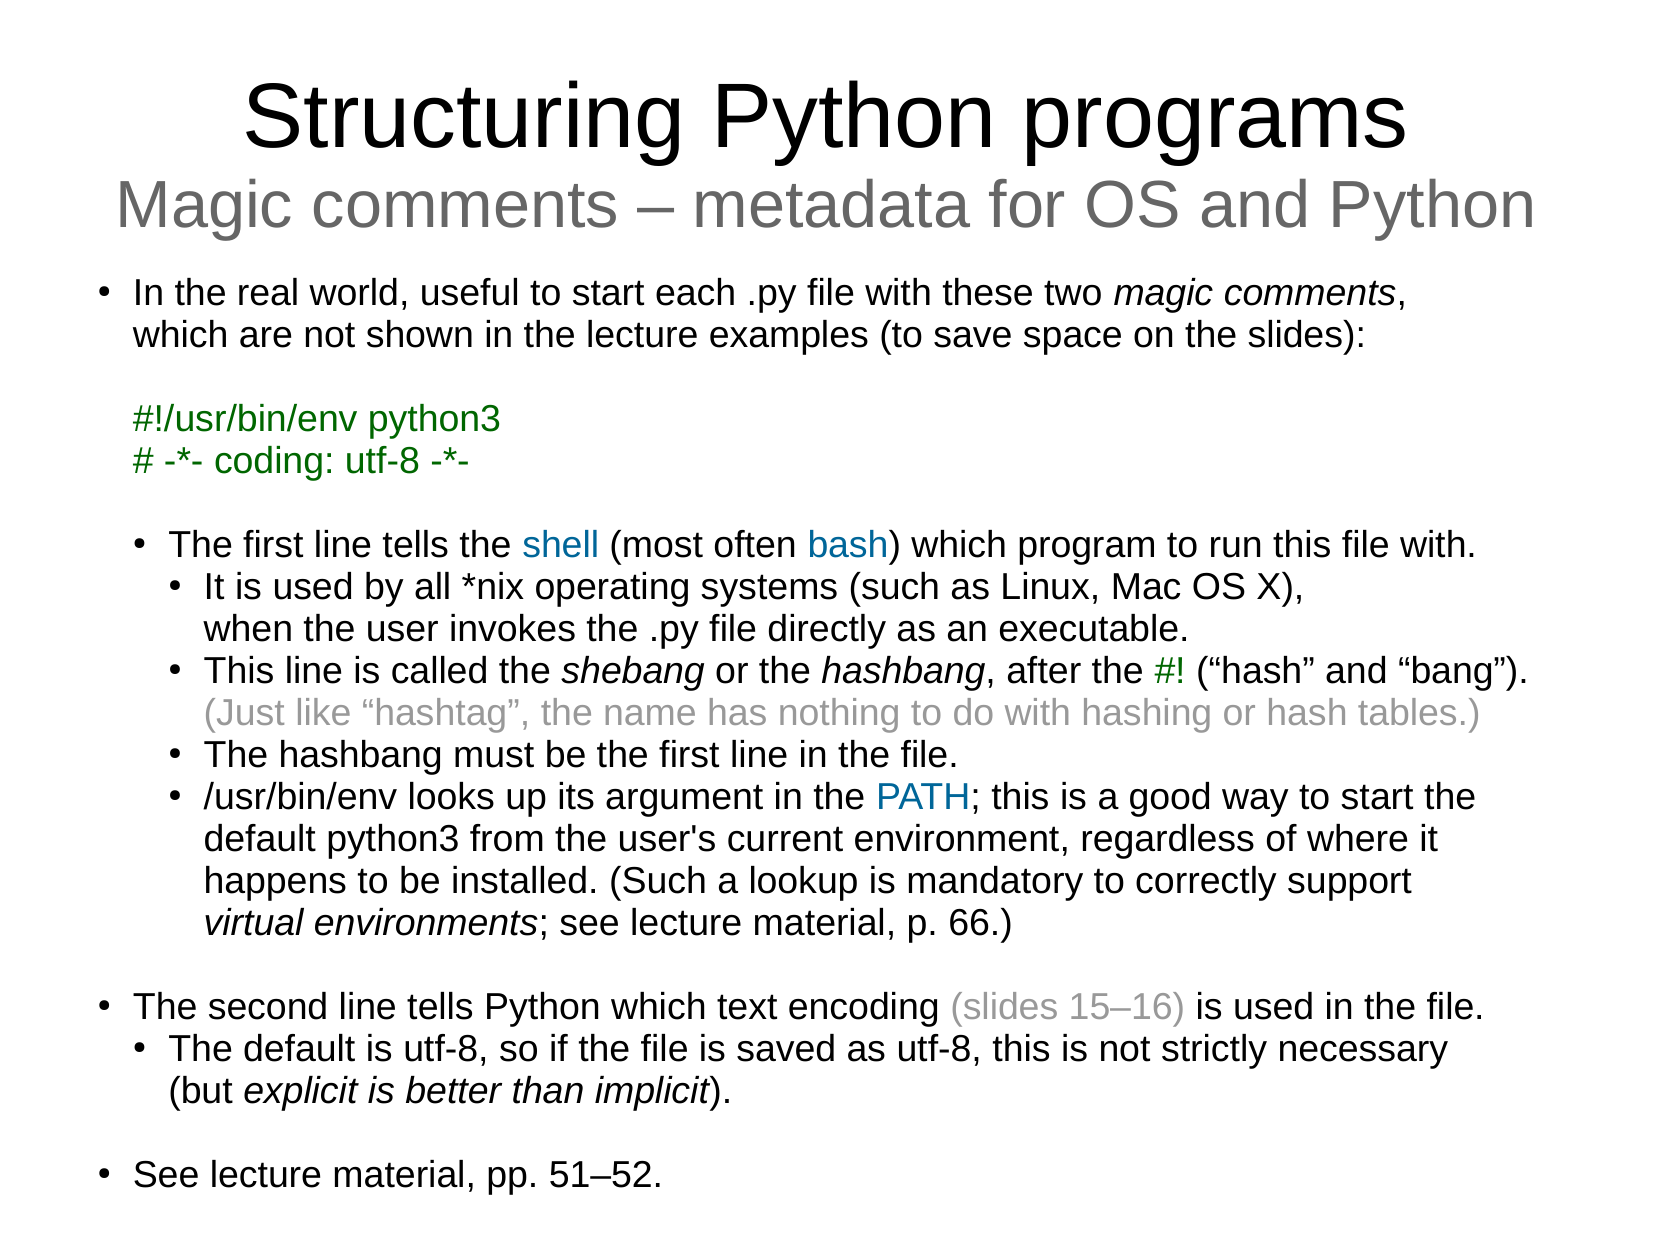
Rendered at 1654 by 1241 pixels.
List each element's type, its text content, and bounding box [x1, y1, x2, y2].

text_box In the real world, useful to start each .py file with these two magic comments, which are not shown in the lecture examples (to save space on the slides): #!/usr/bin/env python3 # -*- coding: utf-8 -*- The first line tells the shell (most often bash) which program to run this file with. It is used by all *nix operating systems (such as Linux, Mac OS X), when the user invokes the .py file directly as an executable. This line is called the shebang or the hashbang, after the #! (“hash” and “bang”). (Just like “hashtag”, the name has nothing to do with hashing or hash tables.) The hashbang must be the first line in the file. /usr/bin/env looks up its argument in the PATH; this is a good way to start the default python3 from the user's current environment, regardless of where it happens to be installed. (Such a lookup is mandatory to correctly support virtual environments; see lecture material, p. 66.) The second line tells Python which text encoding (slides 15–16) is used in the file. The default is utf-8, so if the file is saved as utf-8, this is not strictly necessary (but explicit is better than implicit). See lecture material, pp. 51–52. [82, 264, 1561, 1203]
title Structuring Python programs Magic comments – metadata for OS and Python [82, 49, 1571, 257]
